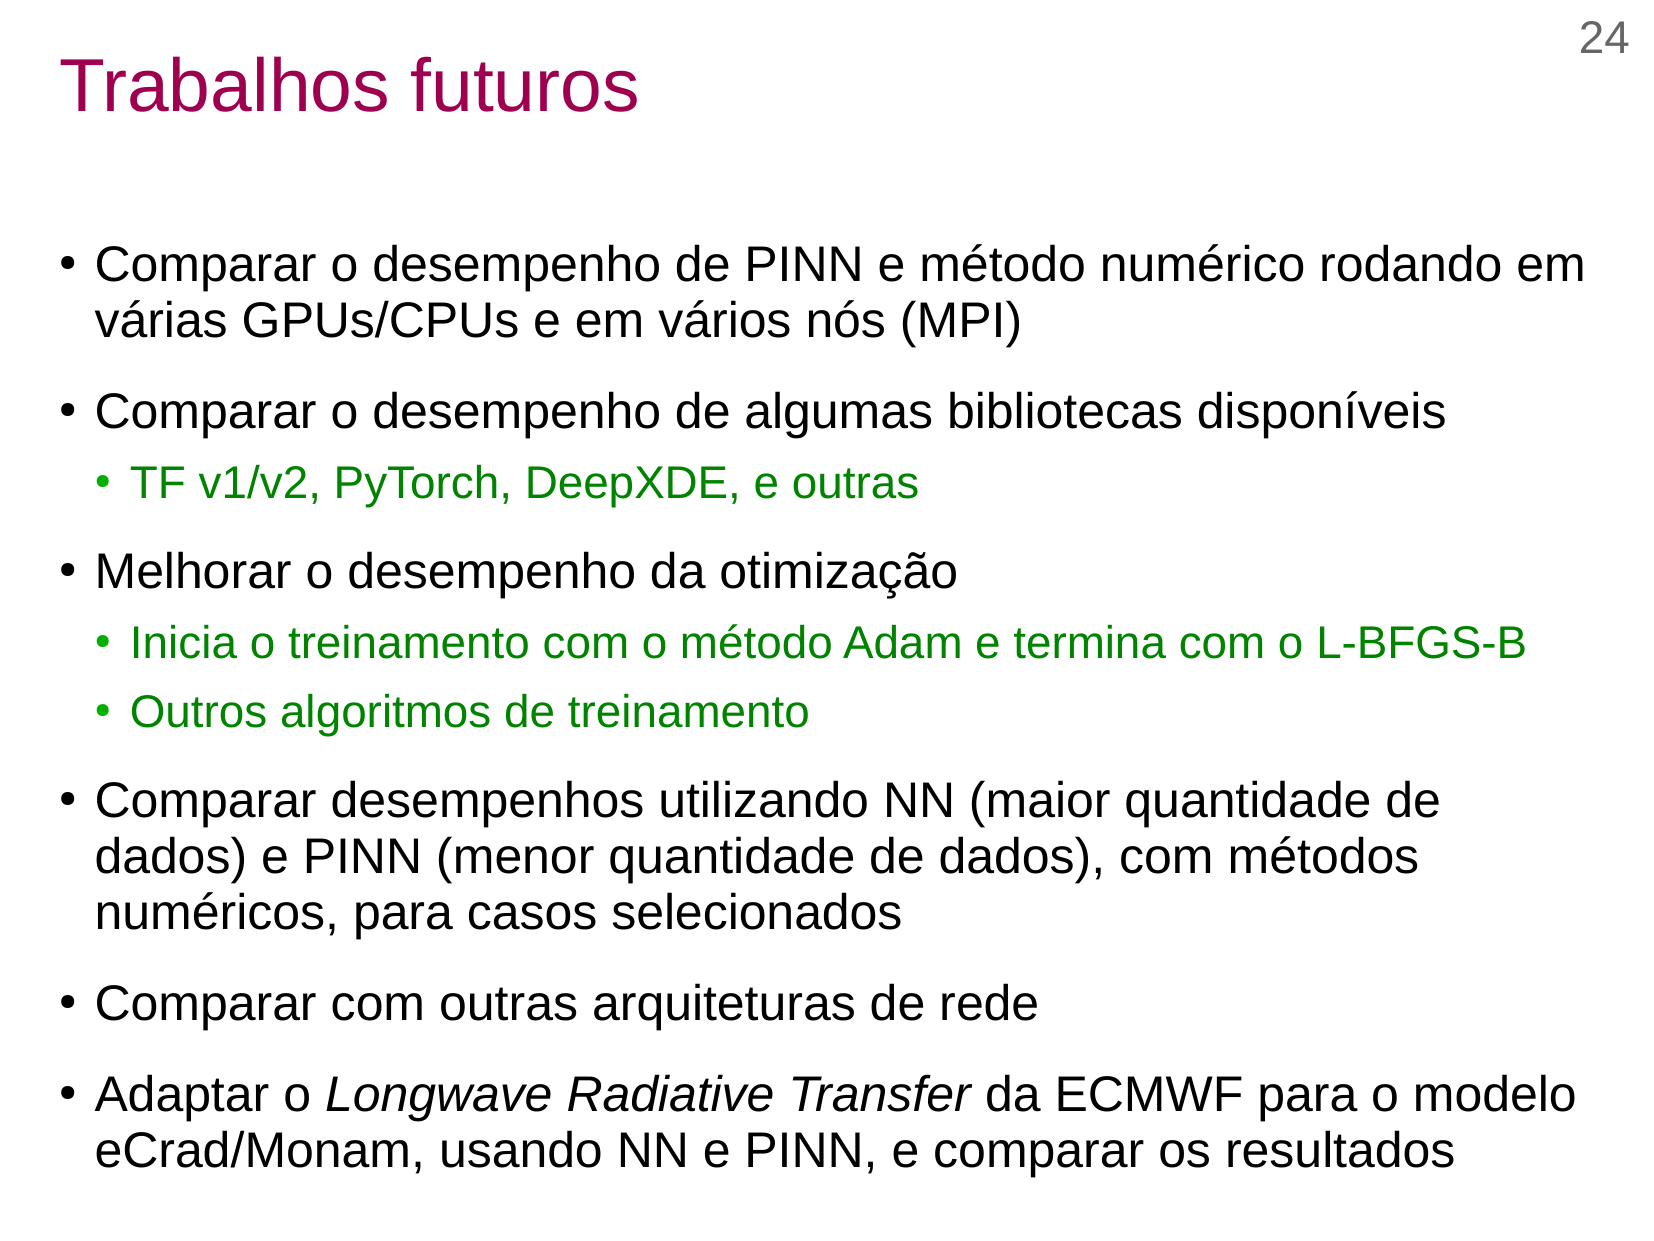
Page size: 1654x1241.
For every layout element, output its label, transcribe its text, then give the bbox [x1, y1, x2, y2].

title Trabalhos futuros [59, 29, 1595, 148]
list Comparar o desempenho de PINN e método numérico rodando em várias GPUs/CPUs e em vários nós (MPI) Comparar o desempenho de algumas bibliotecas disponíveis TF v1/v2, PyTorch, DeepXDE, e outras Melhorar o desempenho da otimização Inicia o treinamento com o método Adam e termina com o L-BFGS-B Outros algoritmos de treinamento Comparar desempenhos utilizando NN (maior quantidade de dados) e PINN (menor quantidade de dados), com métodos numéricos, para casos selecionados Comparar com outras arquiteturas de rede Adaptar o Longwave Radiative Transfer da ECMWF para o modelo eCrad/Monam, usando NN e PINN, e comparar os resultados [59, 236, 1595, 1211]
